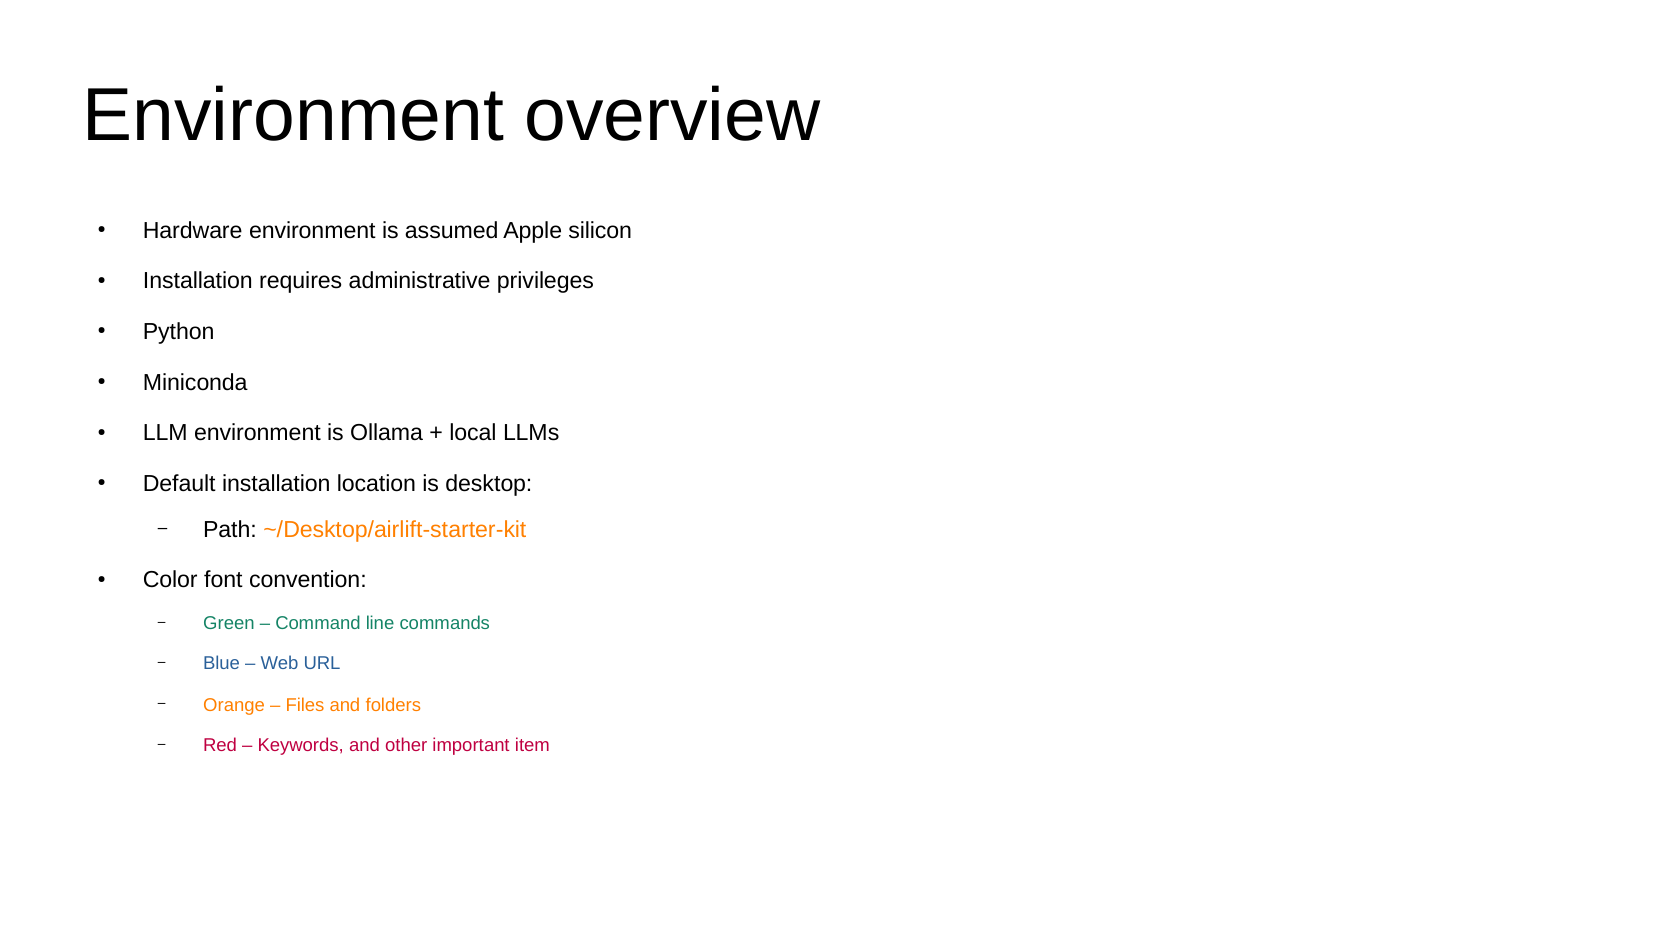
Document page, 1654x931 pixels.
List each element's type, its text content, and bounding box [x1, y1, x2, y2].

title Environment overview [82, 37, 1571, 193]
list Hardware environment is assumed Apple silicon Installation requires administrative privileges Python Miniconda LLM environment is Ollama + local LLMs Default installation location is desktop: Path: ~/Desktop/airlift-starter-kit Color font convention: Green – Command line commands Blue – Web URL Orange – Files and folders Red – Keywords, and other important item [82, 217, 1571, 758]
